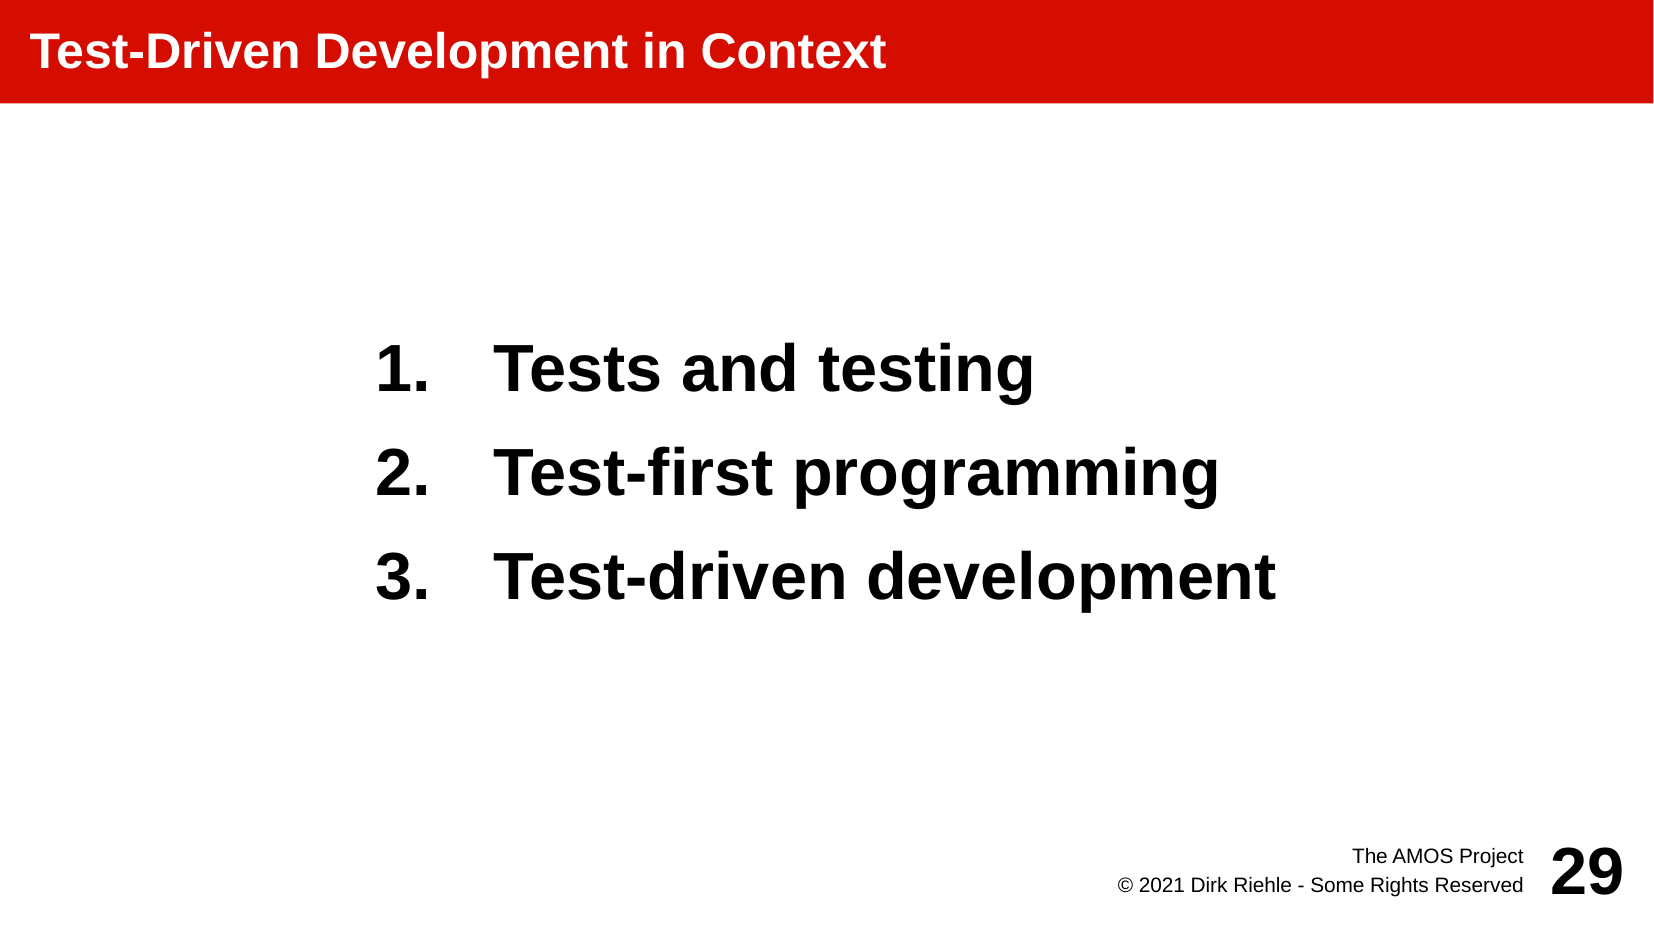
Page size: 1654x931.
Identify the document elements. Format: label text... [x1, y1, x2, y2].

title Test-Driven Development in Context [0, 0, 1654, 104]
subtitle Tests and testing Test-first programming Test-driven development [29, 132, 1625, 813]
